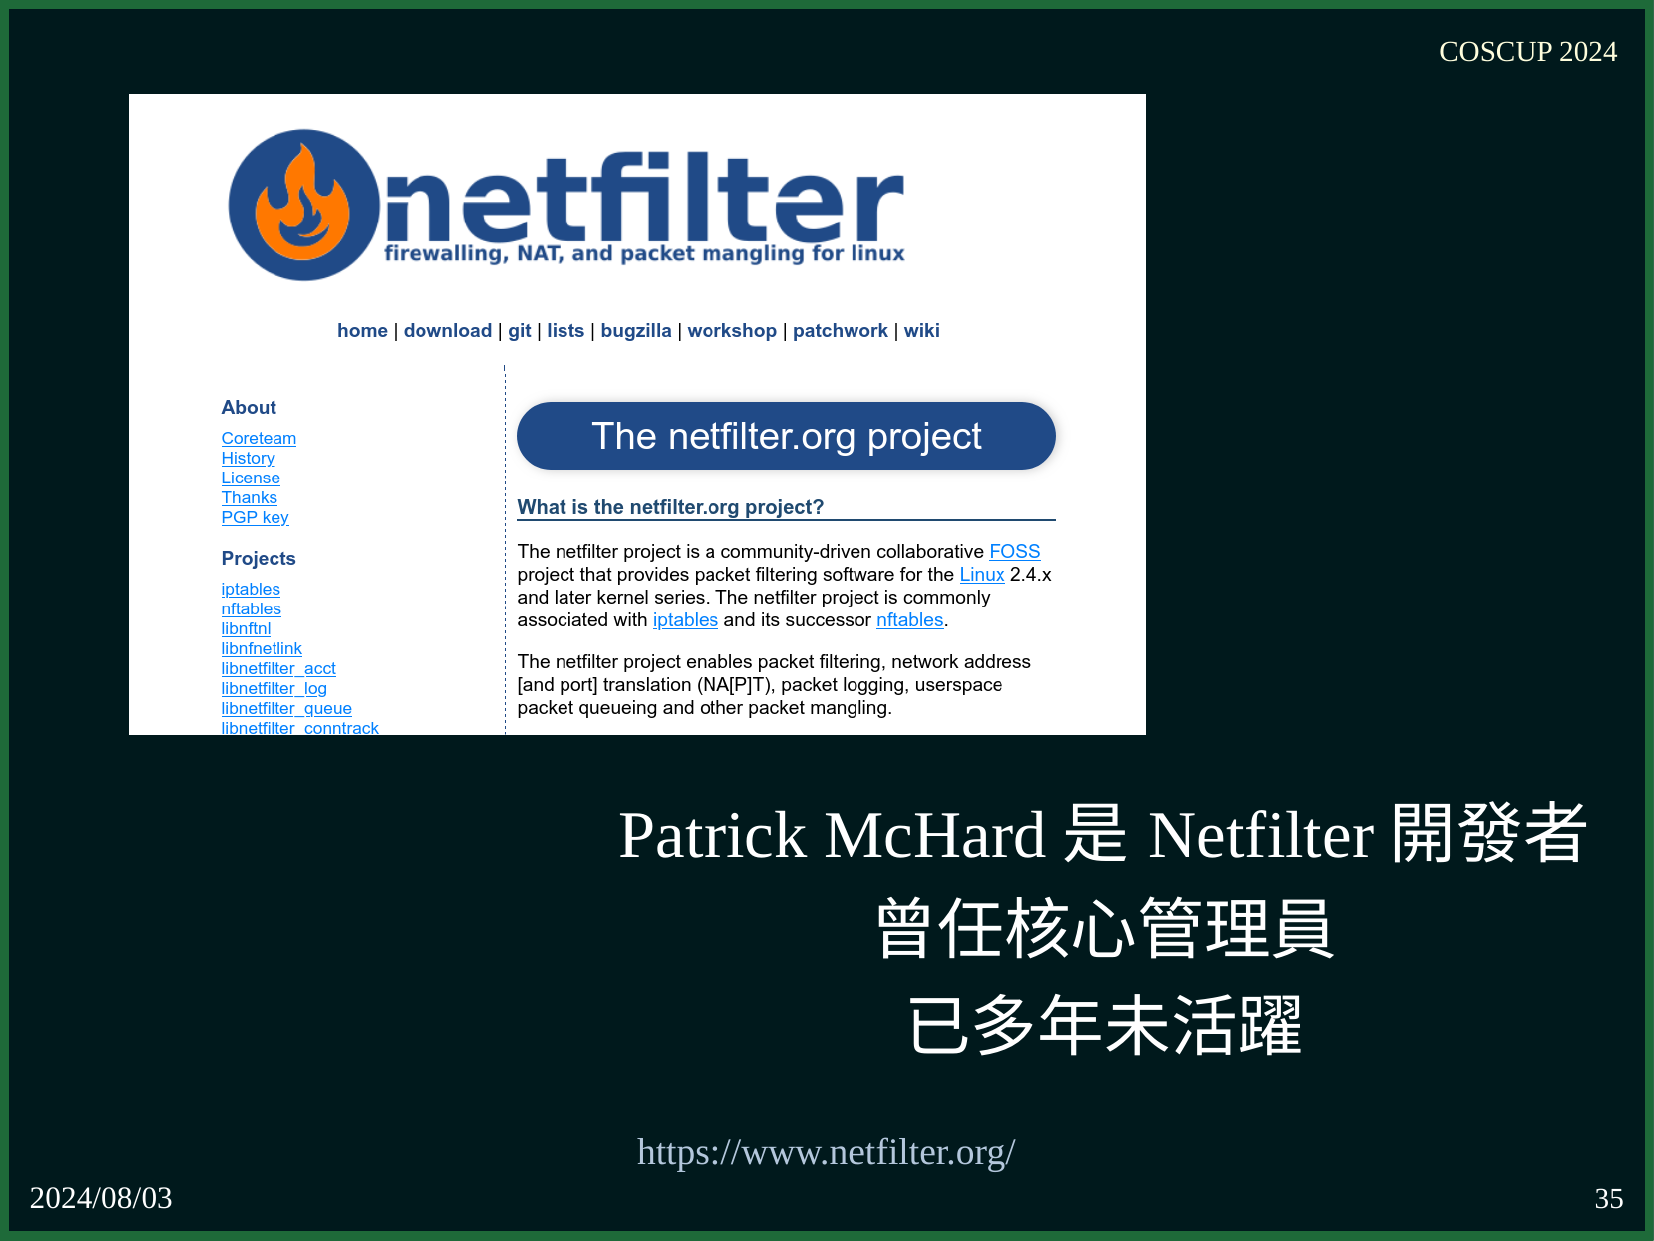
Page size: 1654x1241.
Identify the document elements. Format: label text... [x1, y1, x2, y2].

text_box https://www.netfilter.org/ [407, 1110, 1247, 1194]
title Patrick McHard是Netfilter開發者 曾任核心管理員 已多年未活躍 [614, 779, 1595, 1070]
picture [129, 94, 1146, 735]
